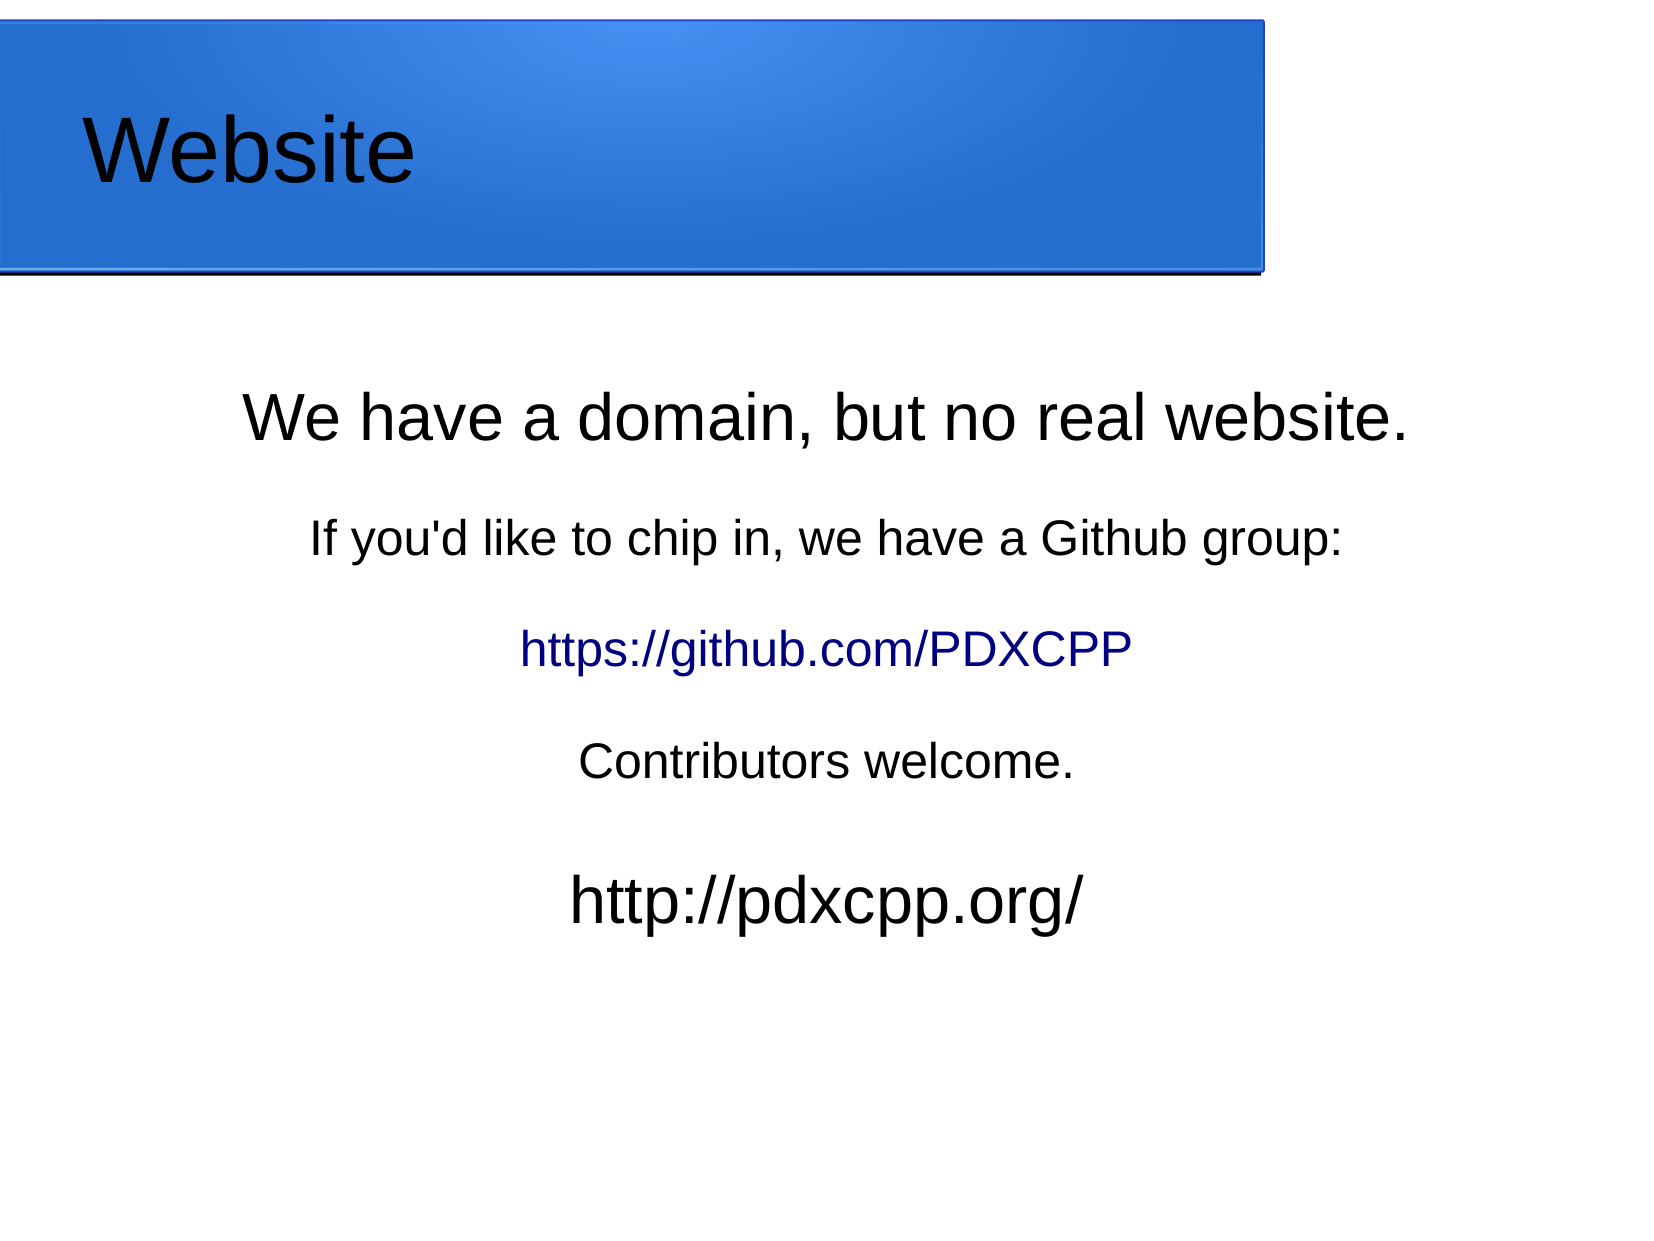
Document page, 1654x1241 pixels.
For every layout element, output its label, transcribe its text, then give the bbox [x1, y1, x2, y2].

subtitle We have a domain, but no real website. If you'd like to chip in, we have a Github group: https://github.com/PDXCPP Contributors welcome. http://pdxcpp.org/ [82, 299, 1571, 1019]
title Website [82, 47, 1235, 252]
